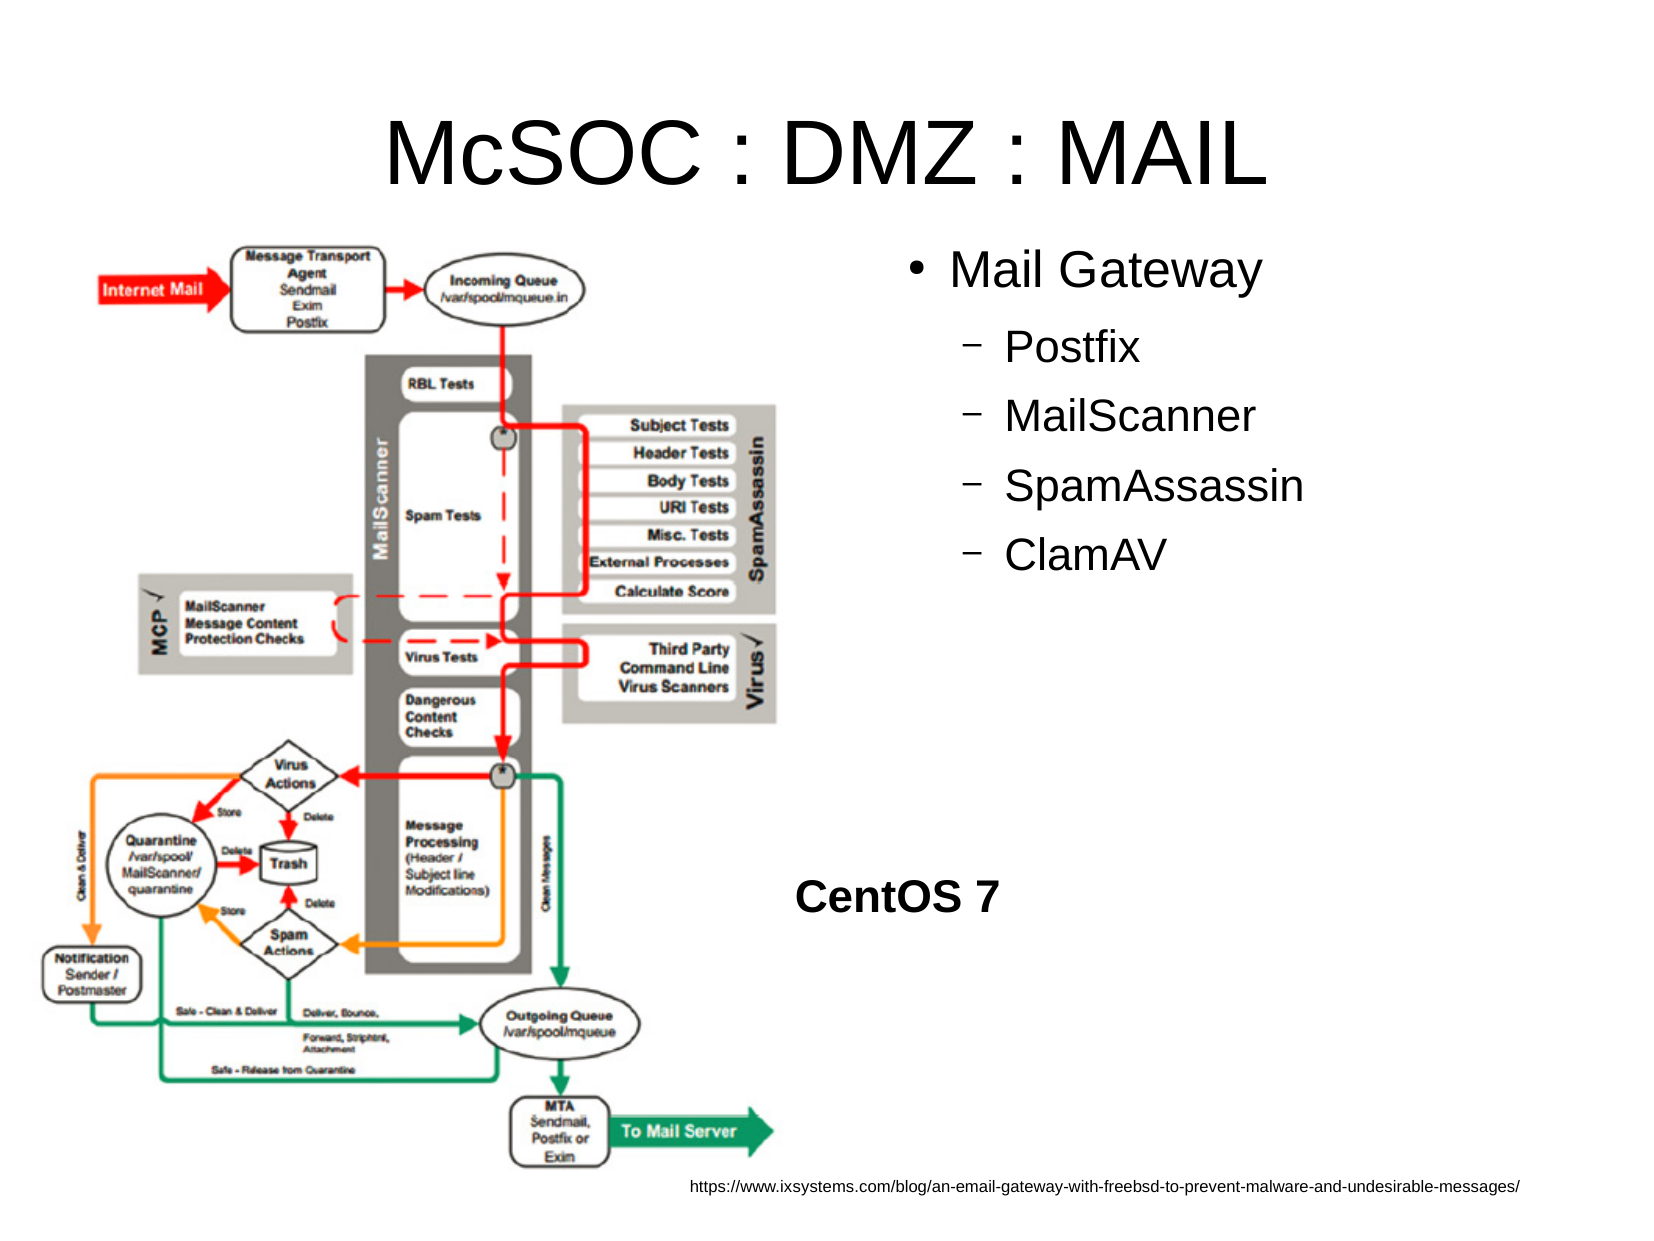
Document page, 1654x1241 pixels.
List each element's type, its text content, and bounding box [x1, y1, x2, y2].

text_box https://www.ixsystems.com/blog/an-email-gateway-with-freebsd-to-prevent-malware-and-undesirable-messages/ [675, 1170, 1606, 1241]
title McSOC : DMZ : MAIL [82, 49, 1571, 257]
list Mail Gateway Postfix MailScanner SpamAssassin ClamAV [893, 240, 1621, 584]
text_box CentOS 7 [785, 863, 1396, 931]
picture [30, 239, 785, 1241]
